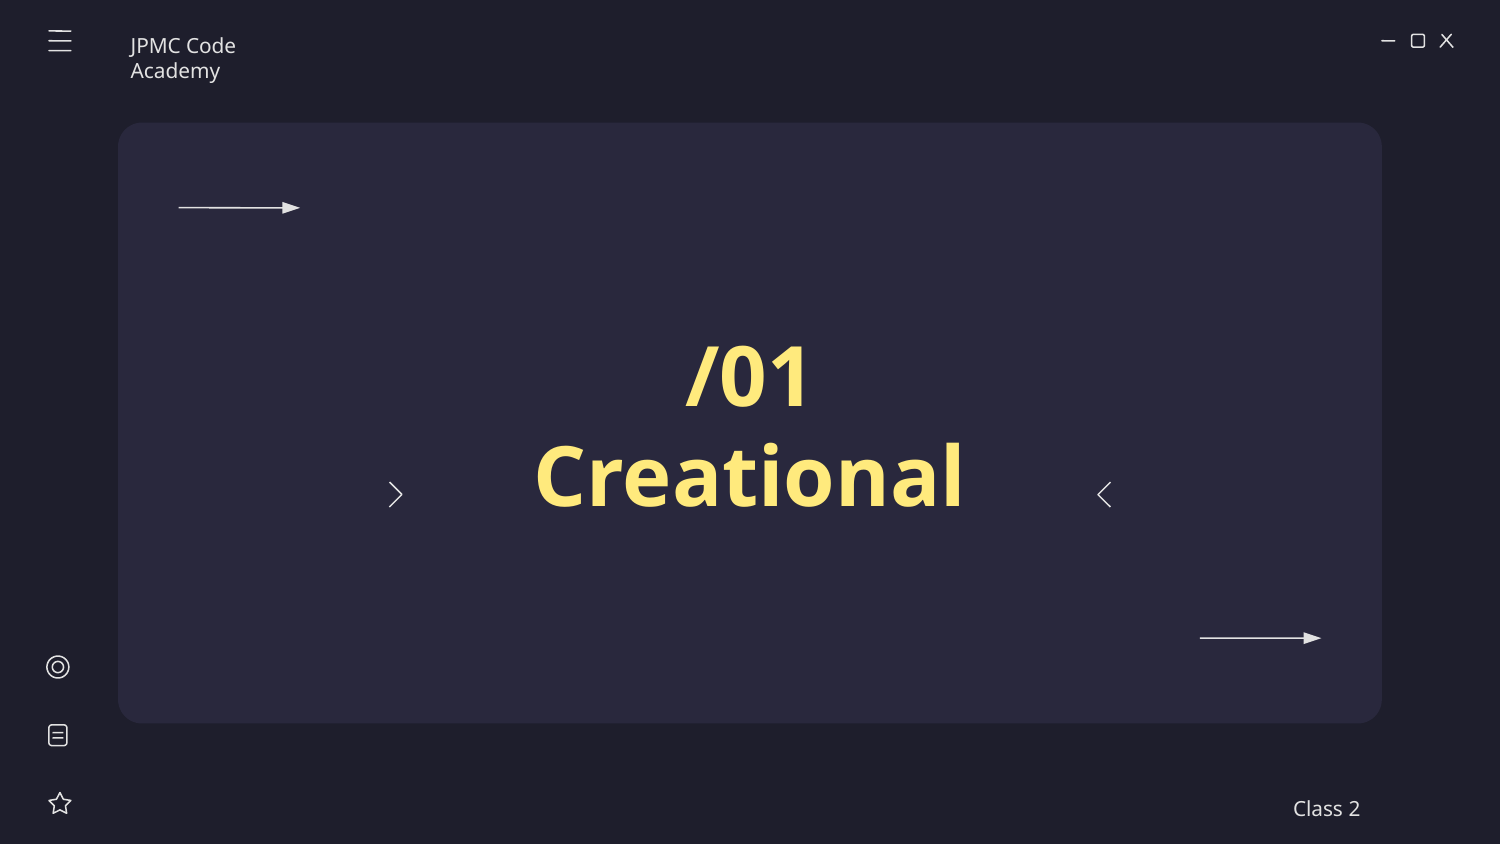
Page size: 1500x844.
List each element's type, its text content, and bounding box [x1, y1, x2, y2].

text_box /01 Creational [294, 308, 1206, 522]
text_box JPMC Code Academy [130, 18, 306, 64]
text_box Class 2 [1278, 780, 1453, 826]
